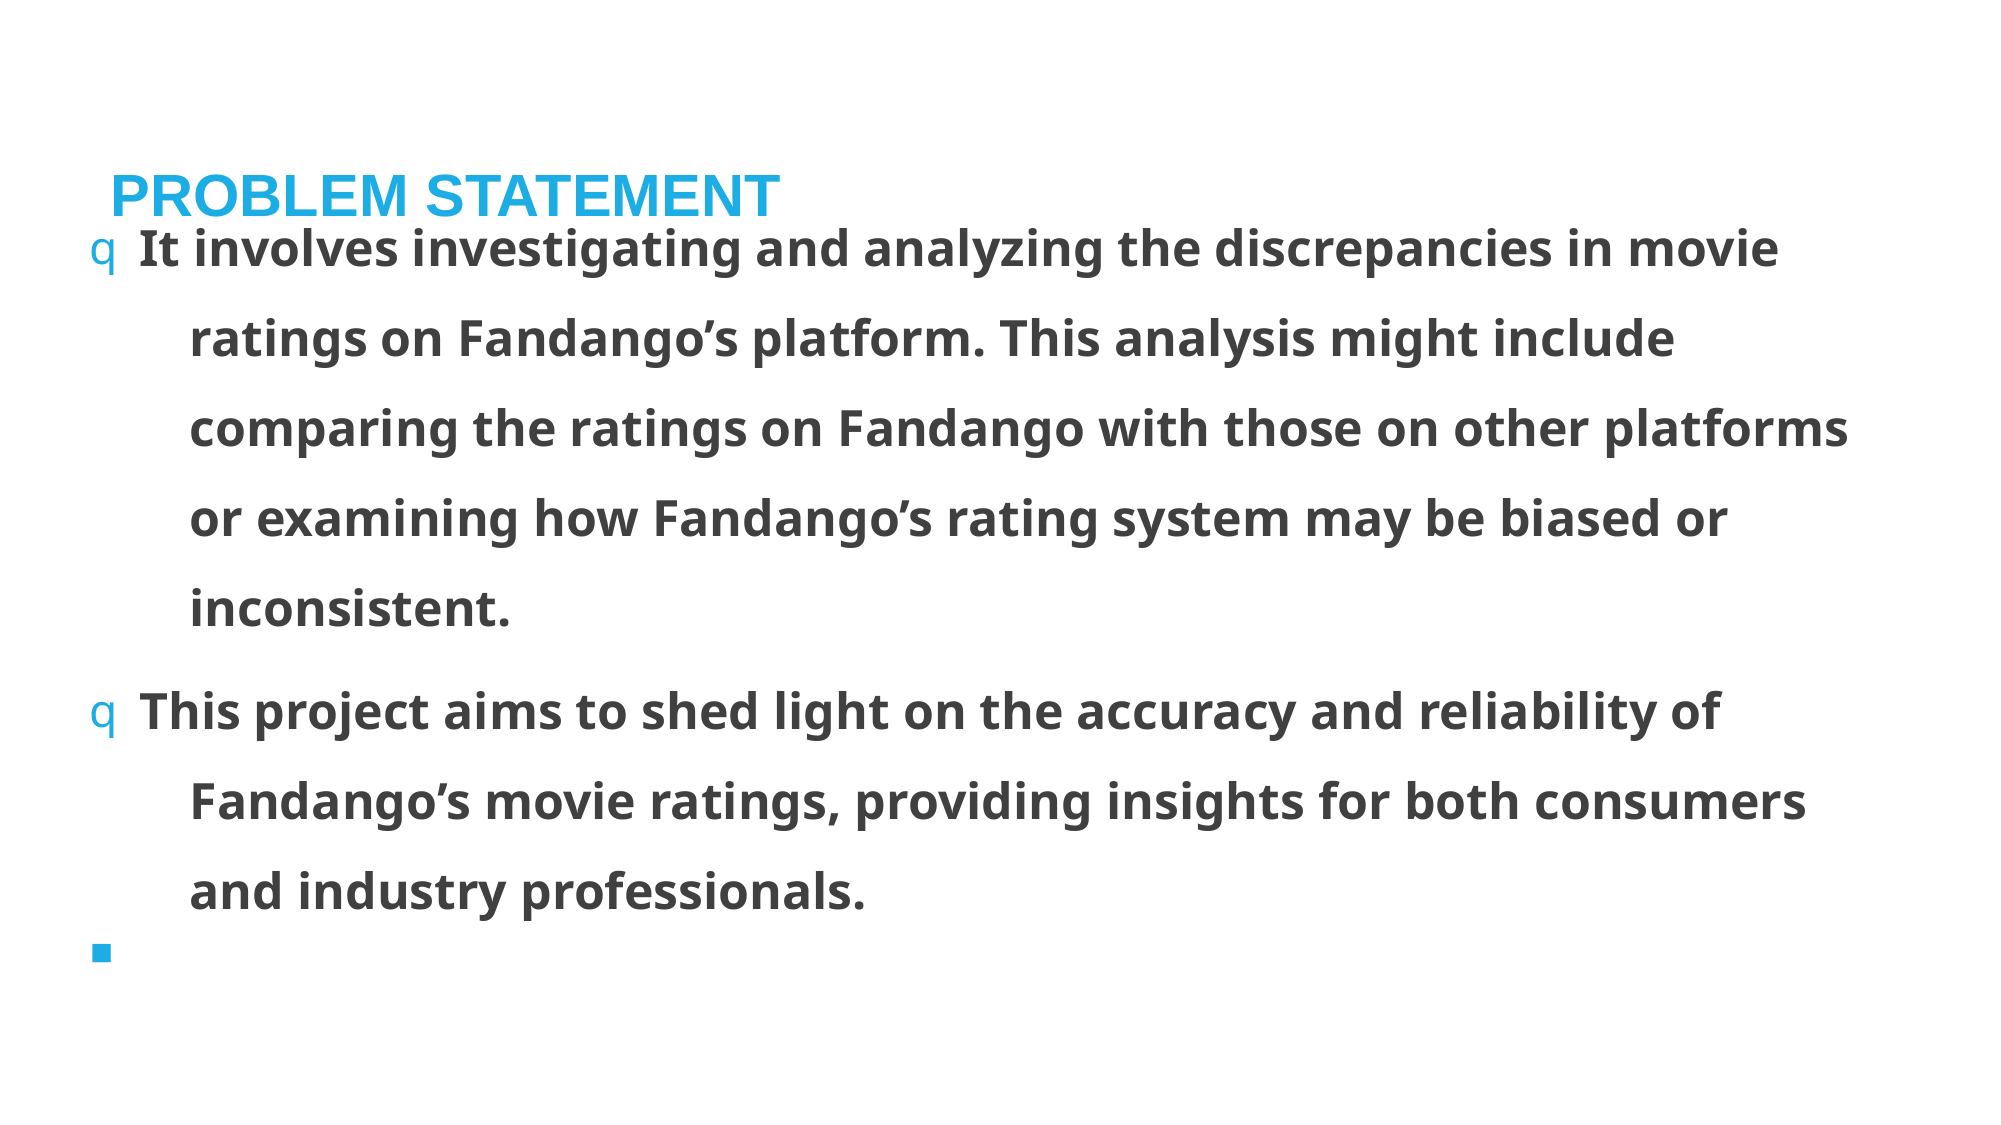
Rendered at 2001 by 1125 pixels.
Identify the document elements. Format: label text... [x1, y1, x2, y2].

title Problem Statement [95, 148, 1905, 236]
list It involves investigating and analyzing the discrepancies in movie ratings on Fandango’s platform. This analysis might include comparing the ratings on Fandango with those on other platforms or examining how Fandango’s rating system may be biased or inconsistent. This project aims to shed light on the accuracy and reliability of Fandango’s movie ratings, providing insights for both consumers and industry professionals. [74, 179, 1884, 946]
